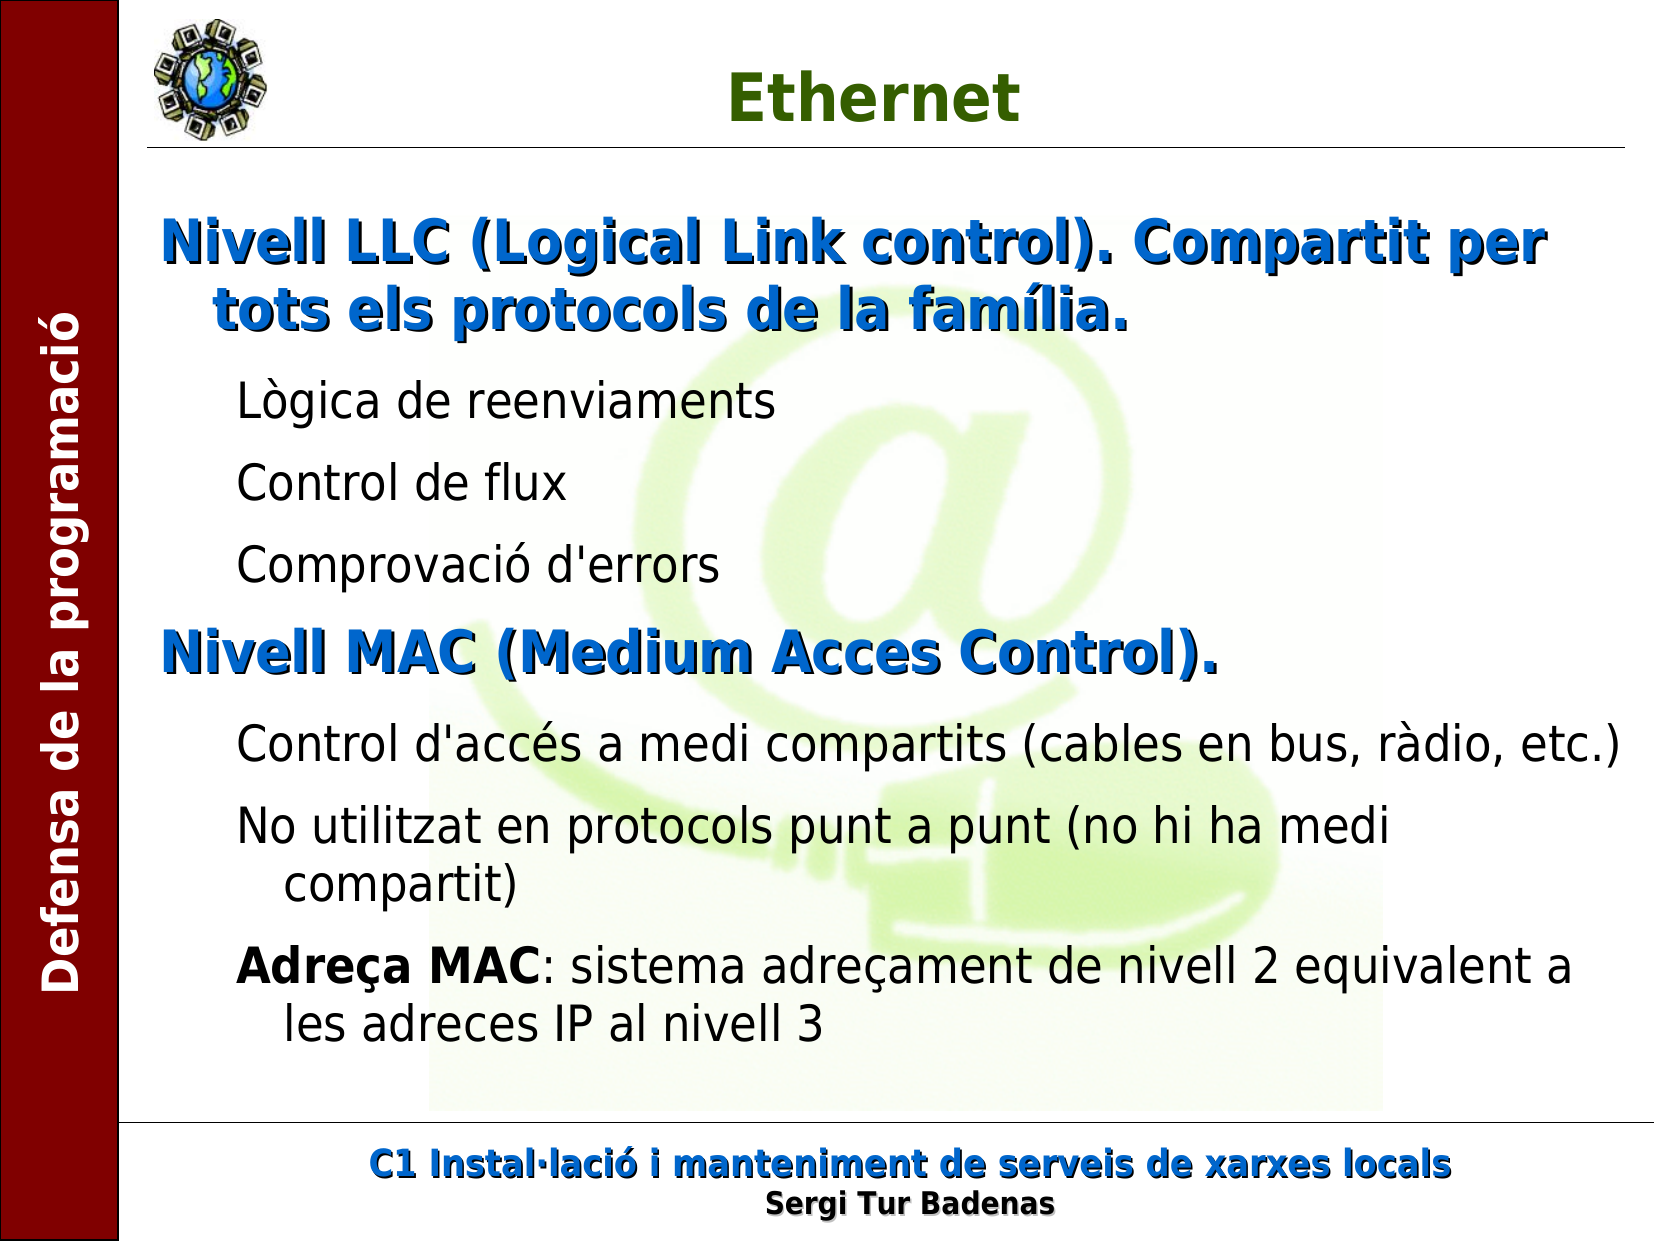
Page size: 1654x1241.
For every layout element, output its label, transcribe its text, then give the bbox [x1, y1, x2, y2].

title Ethernet [129, 56, 1619, 141]
picture [154, 19, 268, 56]
list Nivell LLC (Logical Link control). Compartit per tots els protocols de la família. Lògica de reenviaments Control de flux Comprovació d'errors Nivell MAC (Medium Acces Control). Control d'accés a medi compartits (cables en bus, ràdio, etc.) No utilitzat en protocols punt a punt (no hi ha medi compartit) Adreça MAC: sistema adreçament de nivell 2 equivalent a les adreces IP al nivell 3 [141, 207, 1630, 1112]
